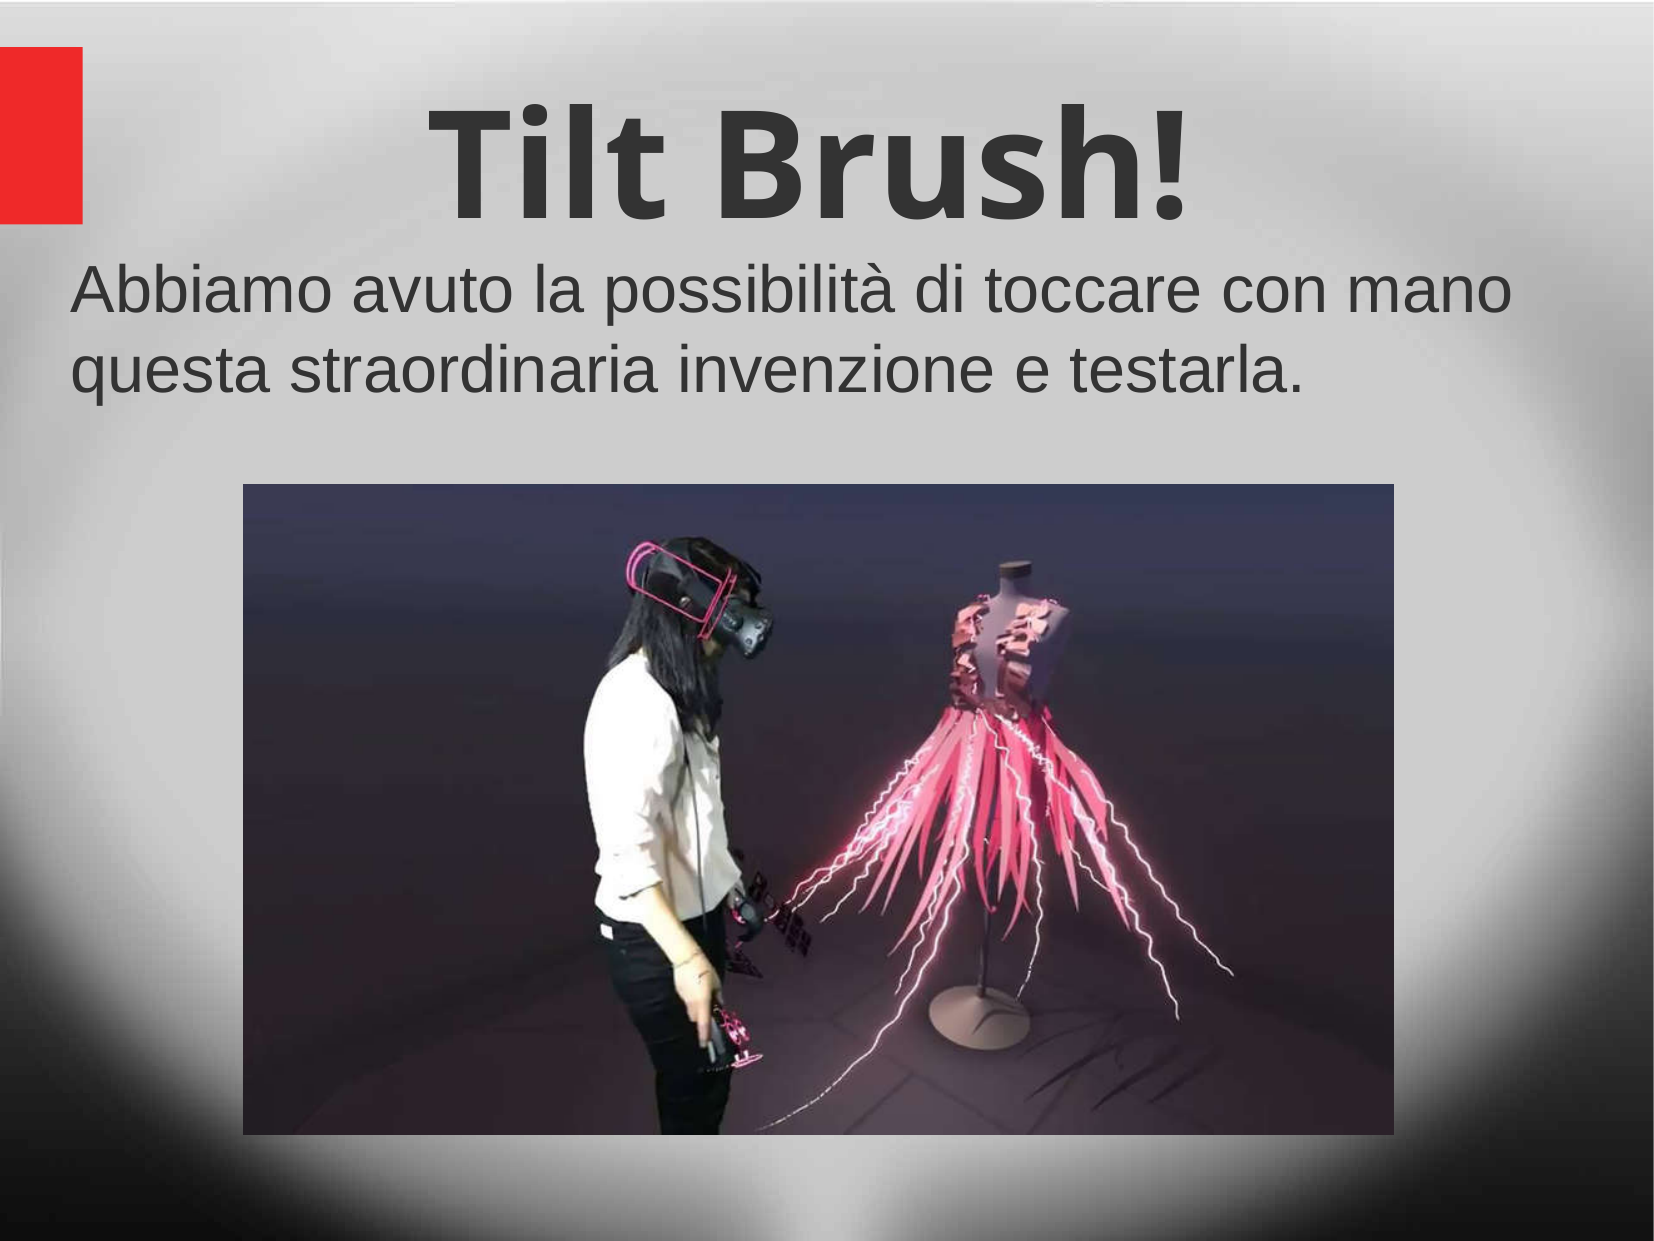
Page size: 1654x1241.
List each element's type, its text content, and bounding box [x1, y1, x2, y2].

picture [0, 0, 1654, 1241]
list Abbiamo avuto la possibilità di toccare con mano questa straordinaria invenzione e testarla. [70, 245, 1583, 414]
title Tilt Brush! [82, 67, 1536, 245]
